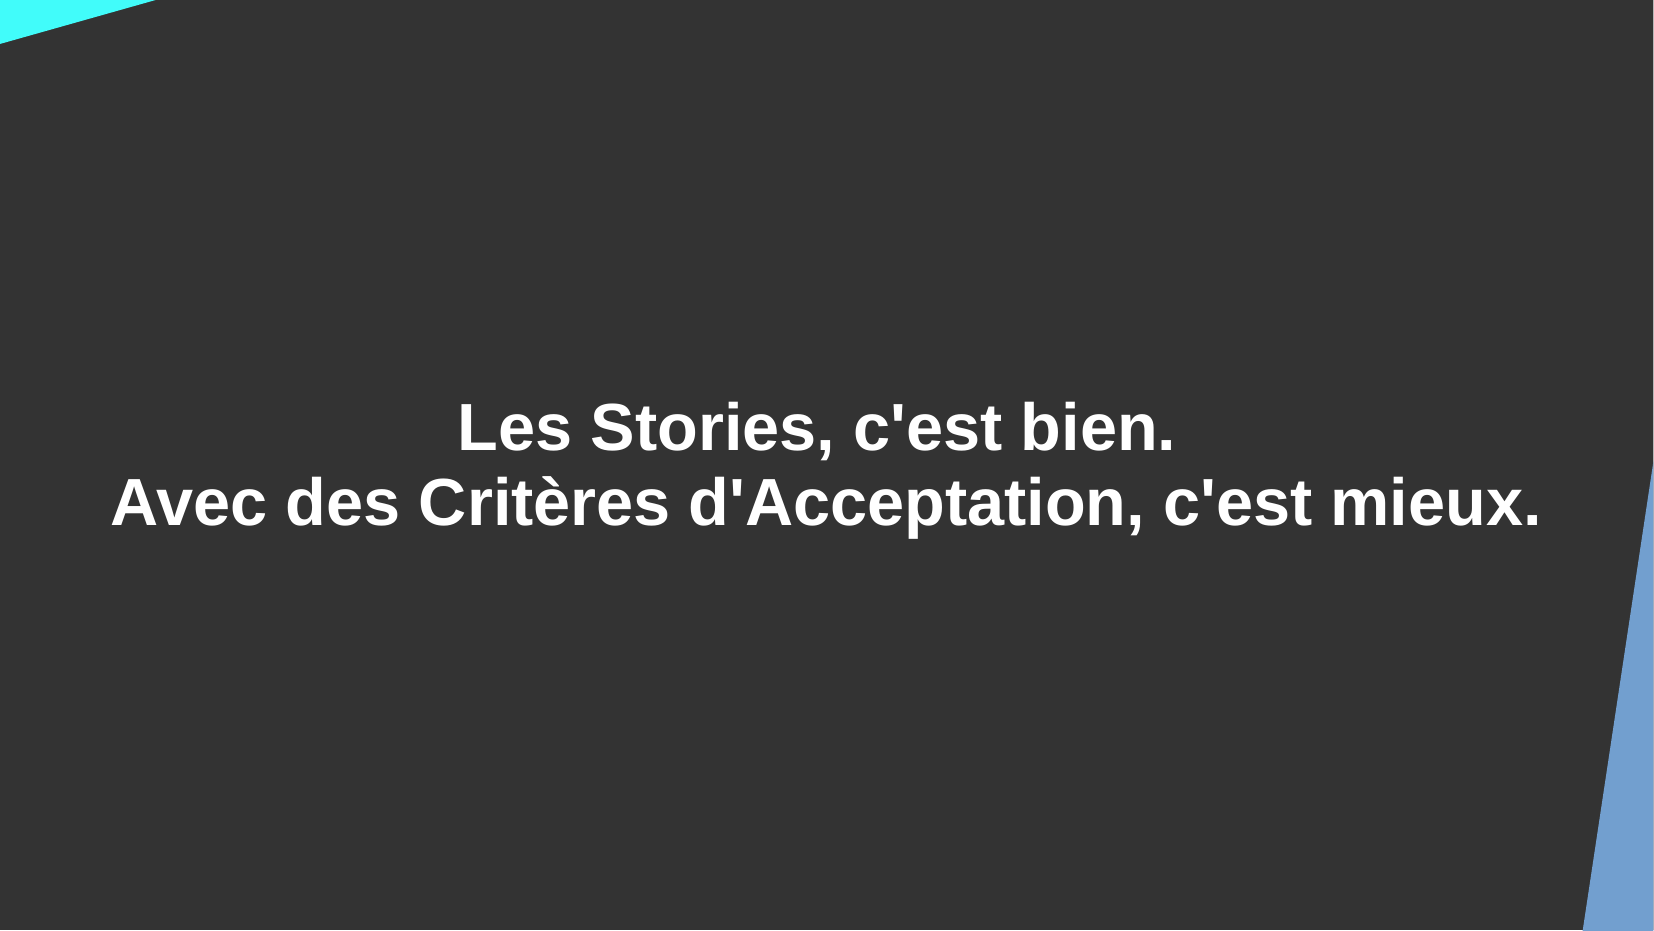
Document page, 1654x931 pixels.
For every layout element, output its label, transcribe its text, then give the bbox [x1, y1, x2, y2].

text_box [1582, 457, 1654, 931]
title Les Stories, c'est bien. Avec des Critères d'Acceptation, c'est mieux. [31, 367, 1622, 563]
text_box [0, 0, 156, 44]
